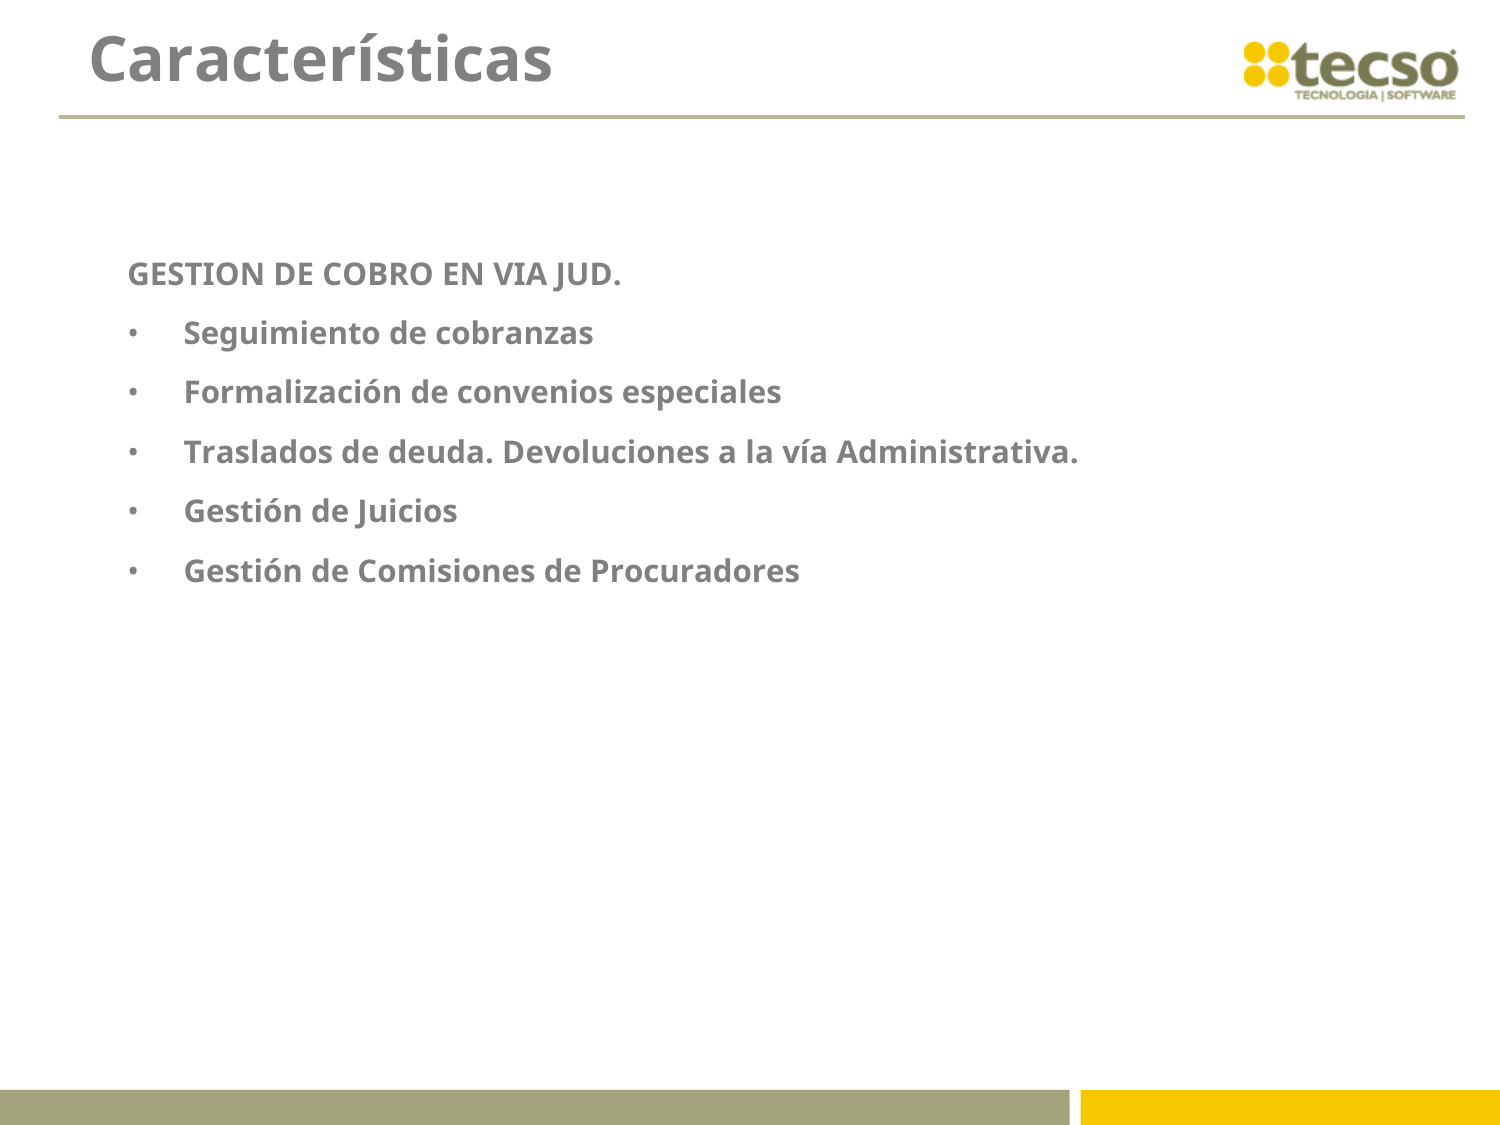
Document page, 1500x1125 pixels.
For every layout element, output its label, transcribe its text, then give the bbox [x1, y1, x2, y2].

list GESTION DE COBRO EN VIA JUD. Seguimiento de cobranzas Formalización de convenios especiales Traslados de deuda. Devoluciones a la vía Administrativa. Gestión de Juicios Gestión de Comisiones de Procuradores [112, 184, 1426, 1013]
title Características [73, 6, 1238, 211]
picture [1244, 42, 1459, 102]
